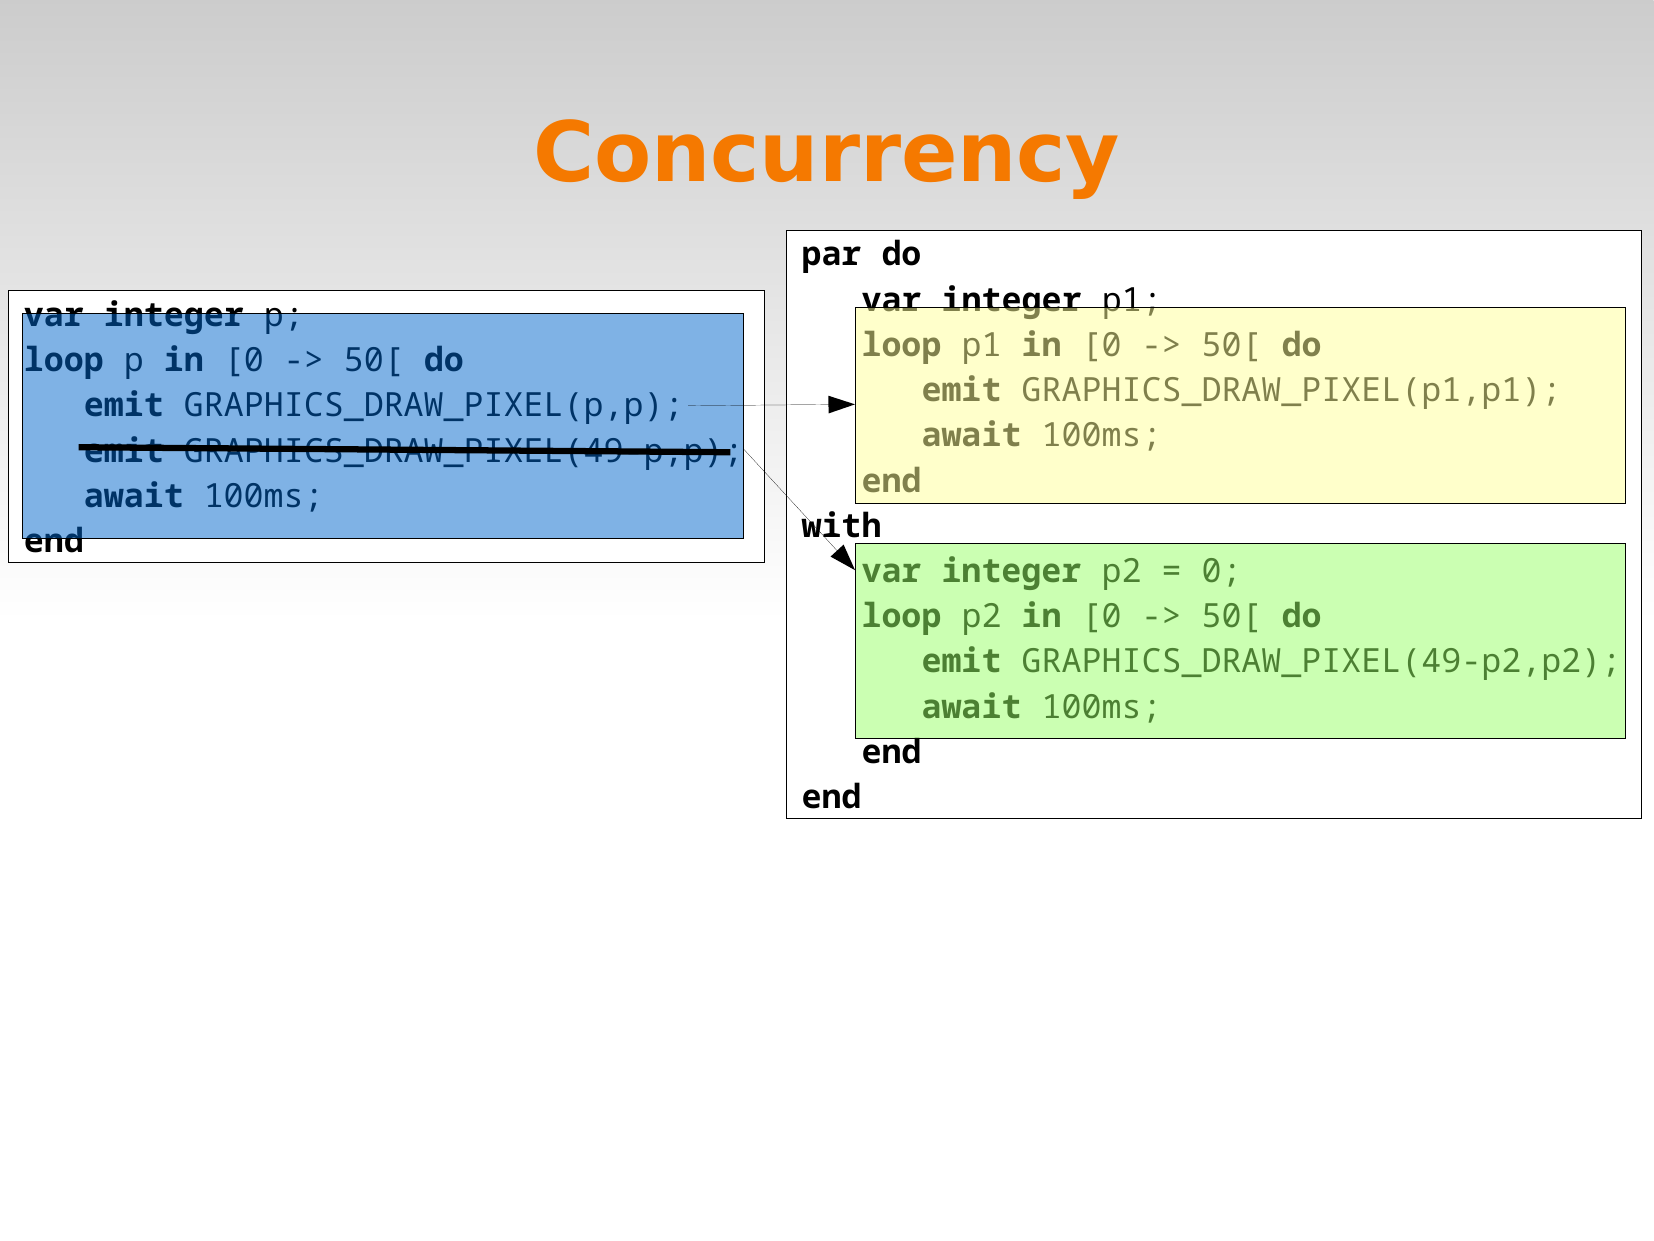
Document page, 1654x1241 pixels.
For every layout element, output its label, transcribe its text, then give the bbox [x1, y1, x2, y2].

text_box var integer p; loop p in [0 -> 50[ do emit GRAPHICS_DRAW_PIXEL(p,p); emit GRAPHICS_DRAW_PIXEL(49-p,p); await 100ms; end [8, 307, 765, 546]
title Concurrency [82, 49, 1571, 257]
text_box [22, 313, 744, 539]
text_box par do var integer p1; loop p1 in [0 -> 50[ do emit GRAPHICS_DRAW_PIXEL(p1,p1); await 100ms; end with var integer p2 = 0; loop p2 in [0 -> 50[ do emit GRAPHICS_DRAW_PIXEL(49-p2,p2); await 100ms; end end [786, 265, 1642, 783]
text_box [855, 543, 1626, 739]
text_box [855, 307, 1626, 504]
